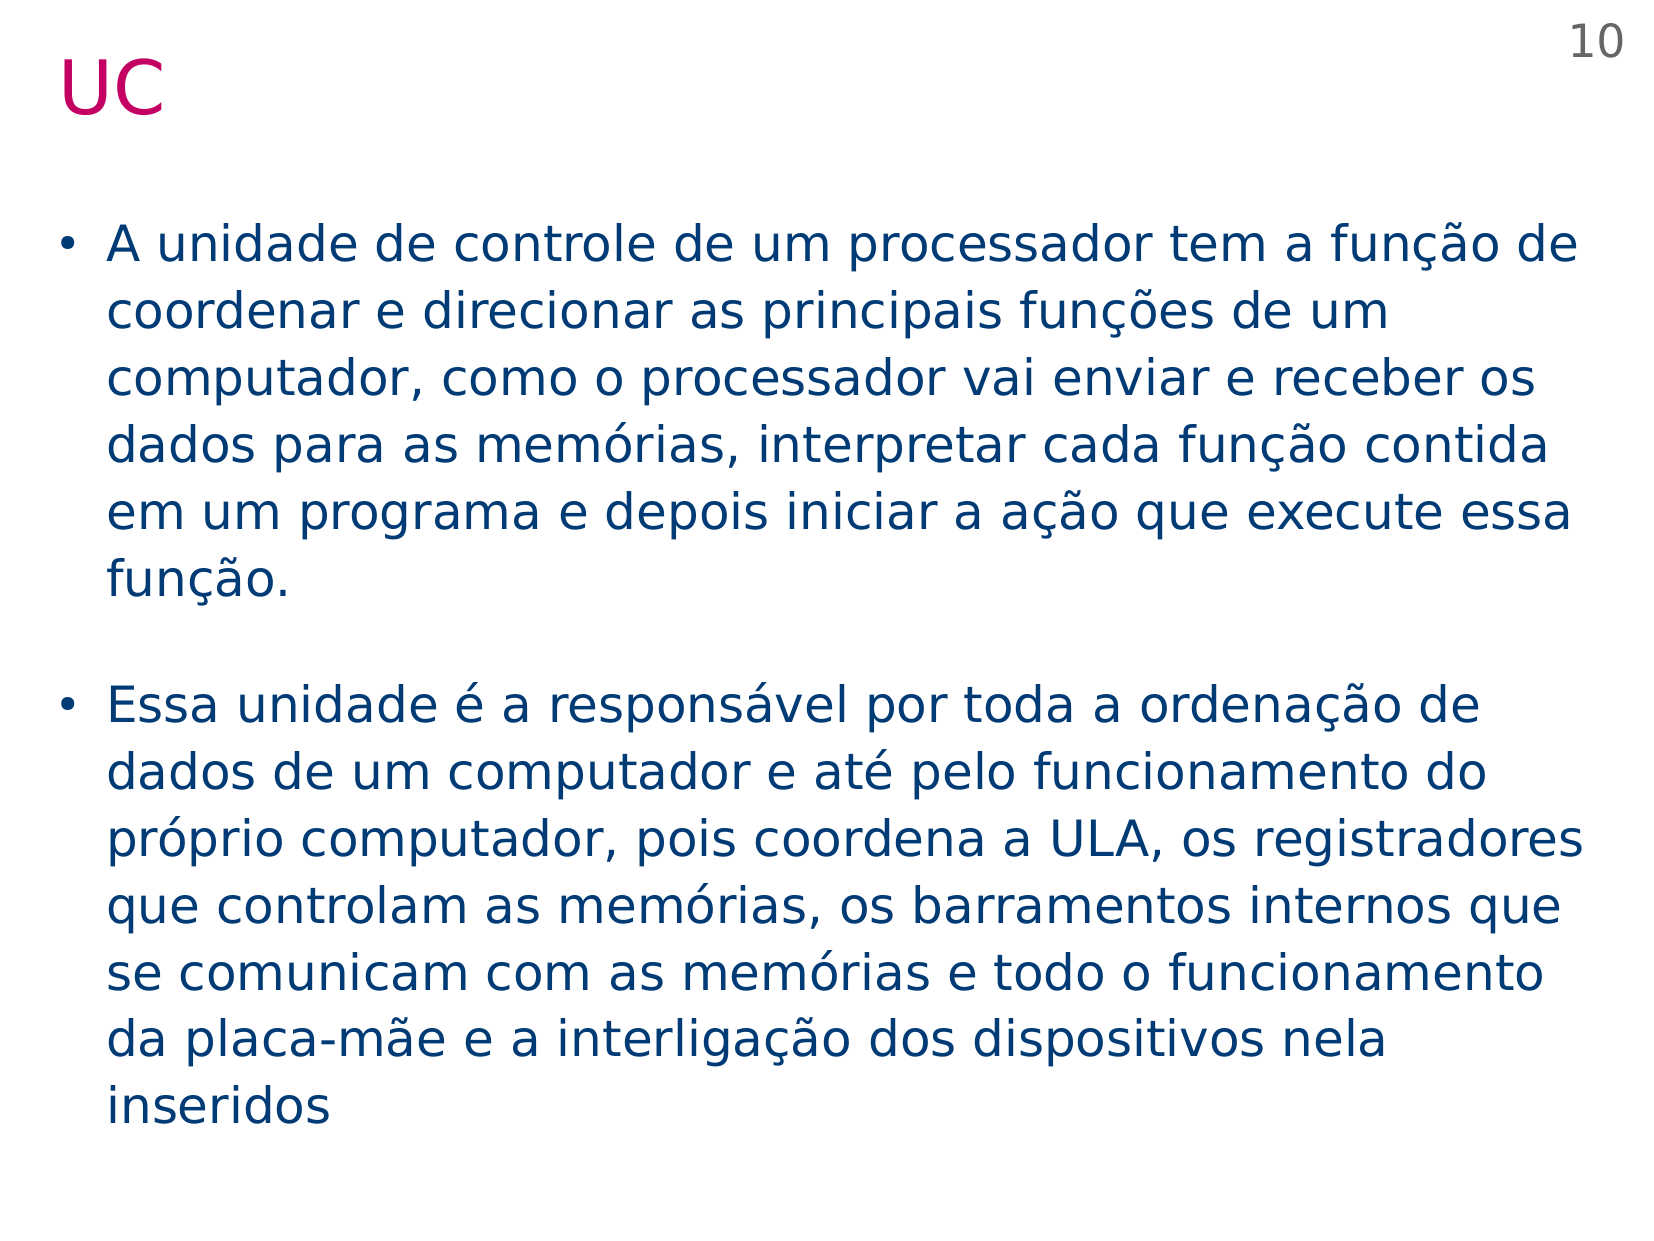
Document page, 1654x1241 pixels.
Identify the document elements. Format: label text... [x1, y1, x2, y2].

list A unidade de controle de um processador tem a função de coordenar e direcionar as principais funções de um computador, como o processador vai enviar e receber os dados para as memórias, interpretar cada função contida em um programa e depois iniciar a ação que execute essa função. Essa unidade é a responsável por toda a ordenação de dados de um computador e até pelo funcionamento do próprio computador, pois coordena a ULA, os registradores que controlam as memórias, os barramentos internos que se comunicam com as memórias e todo o funcionamento da placa-mãe e a interligação dos dispositivos nela inseridos [59, 206, 1625, 1211]
title UC [59, 29, 1625, 148]
